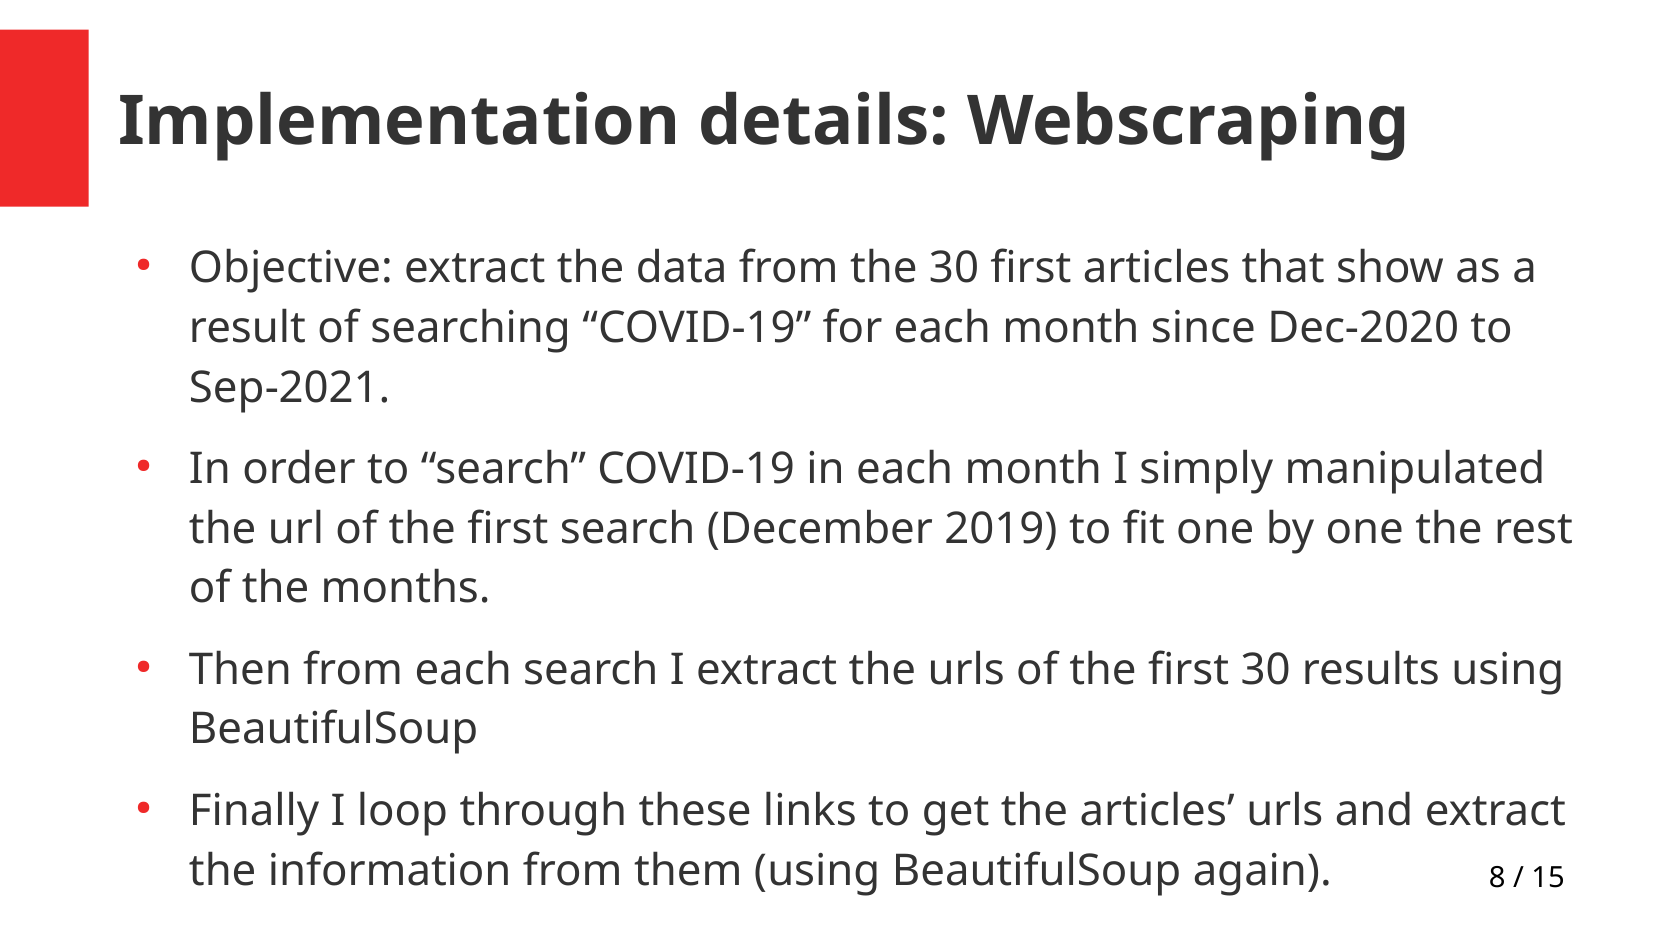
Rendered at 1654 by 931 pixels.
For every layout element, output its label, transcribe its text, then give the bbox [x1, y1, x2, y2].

list Objective: extract the data from the 30 first articles that show as a result of searching “COVID-19” for each month since Dec-2020 to Sep-2021. In order to “search” COVID-19 in each month I simply manipulated the url of the first search (December 2019) to fit one by one the rest of the months. Then from each search I extract the urls of the first 30 results using BeautifulSoup Finally I loop through these links to get the articles’ urls and extract the information from them (using BeautifulSoup again). [118, 236, 1595, 798]
title Implementation details: Webscraping [118, 29, 1595, 207]
